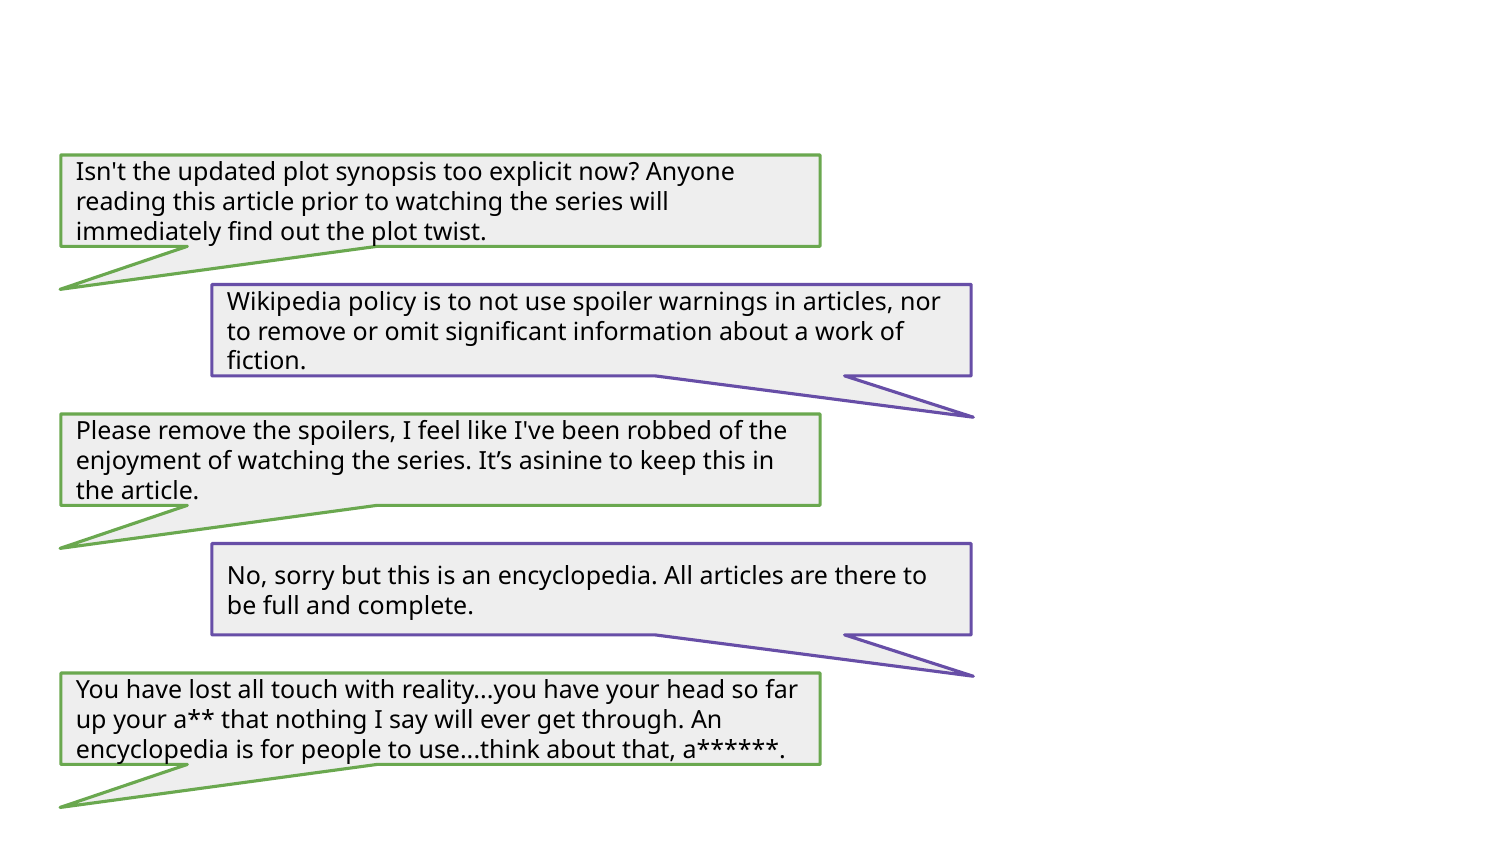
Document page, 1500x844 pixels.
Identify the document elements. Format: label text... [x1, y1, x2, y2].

text_box Wikipedia policy is to not use spoiler warnings in articles, nor to remove or omit significant information about a work of fiction. [211, 284, 974, 418]
text_box Please remove the spoilers, I feel like I've been robbed of the enjoyment of watching the series. It’s asinine to keep this in the article. [60, 413, 821, 549]
text_box Isn't the updated plot synopsis too explicit now? Anyone reading this article prior to watching the series will immediately find out the plot twist. [60, 154, 821, 290]
text_box No, sorry but this is an encyclopedia. All articles are there to be full and complete. [211, 543, 974, 677]
text_box You have lost all touch with reality...you have your head so far up your a** that nothing I say will ever get through. An encyclopedia is for people to use...think about that, a******. [60, 673, 821, 808]
